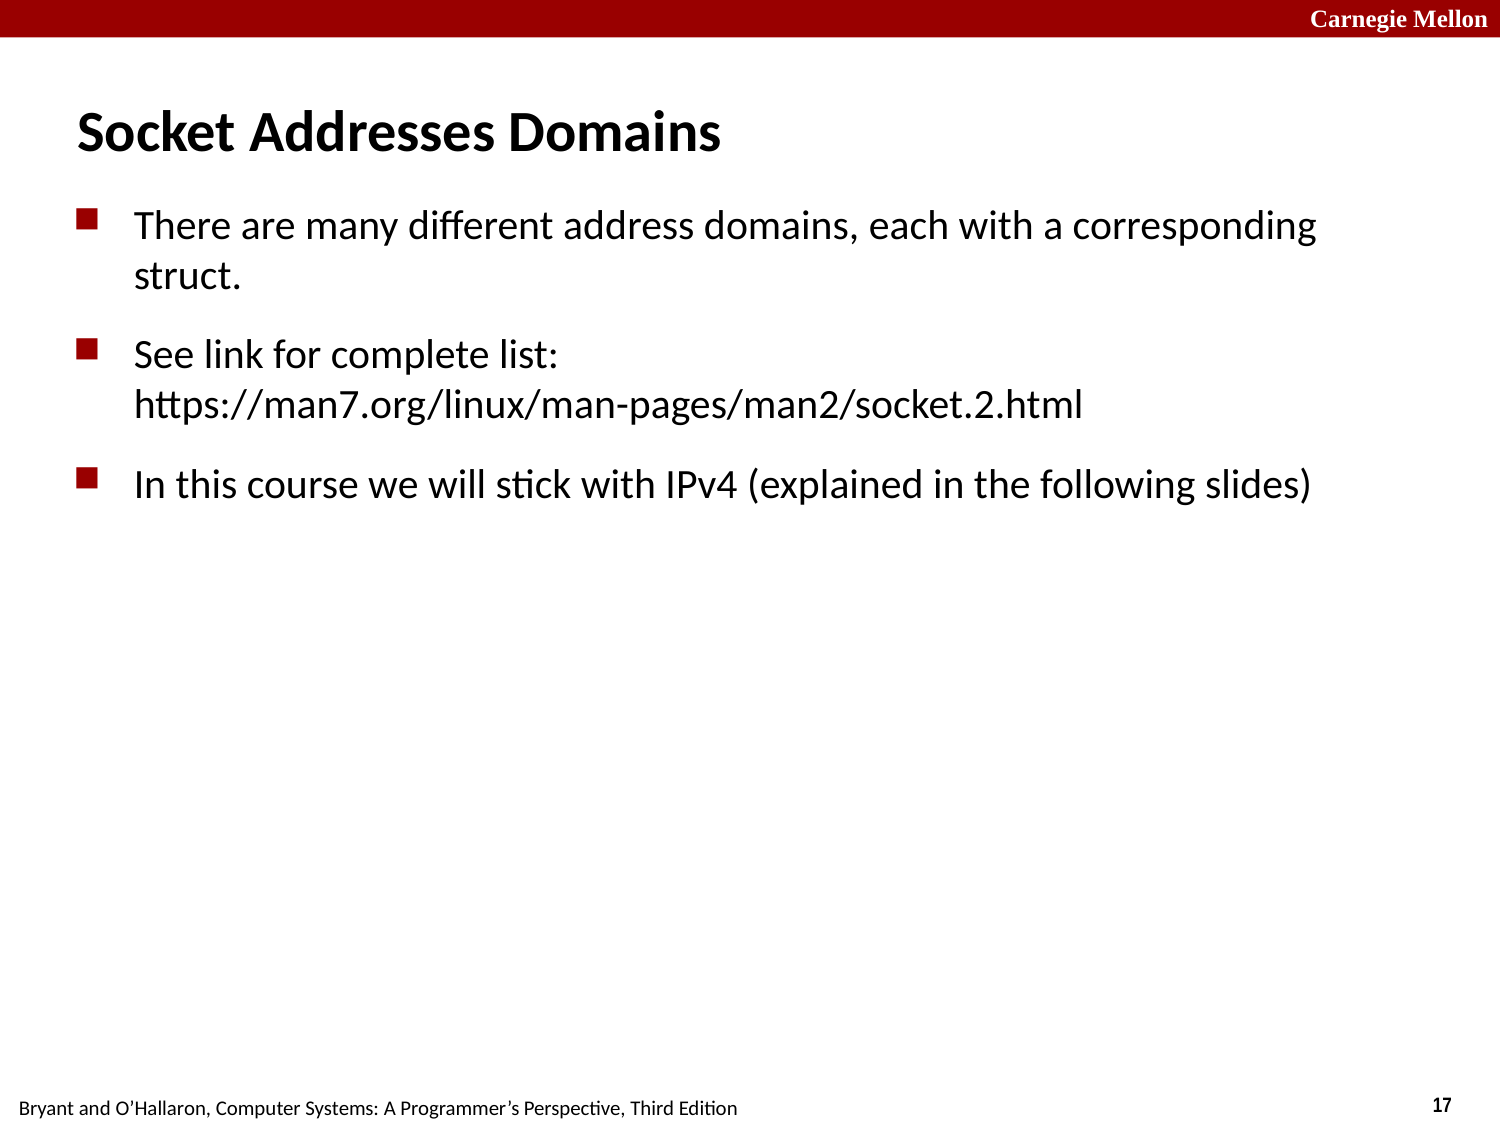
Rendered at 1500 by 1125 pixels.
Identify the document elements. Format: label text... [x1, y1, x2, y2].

title Socket Addresses Domains [62, 80, 1043, 175]
list There are many different address domains, each with a corresponding struct. See link for complete list: https://man7.org/linux/man-pages/man2/socket.2.html In this course we will stick with IPv4 (explained in the following slides) [62, 190, 1421, 586]
